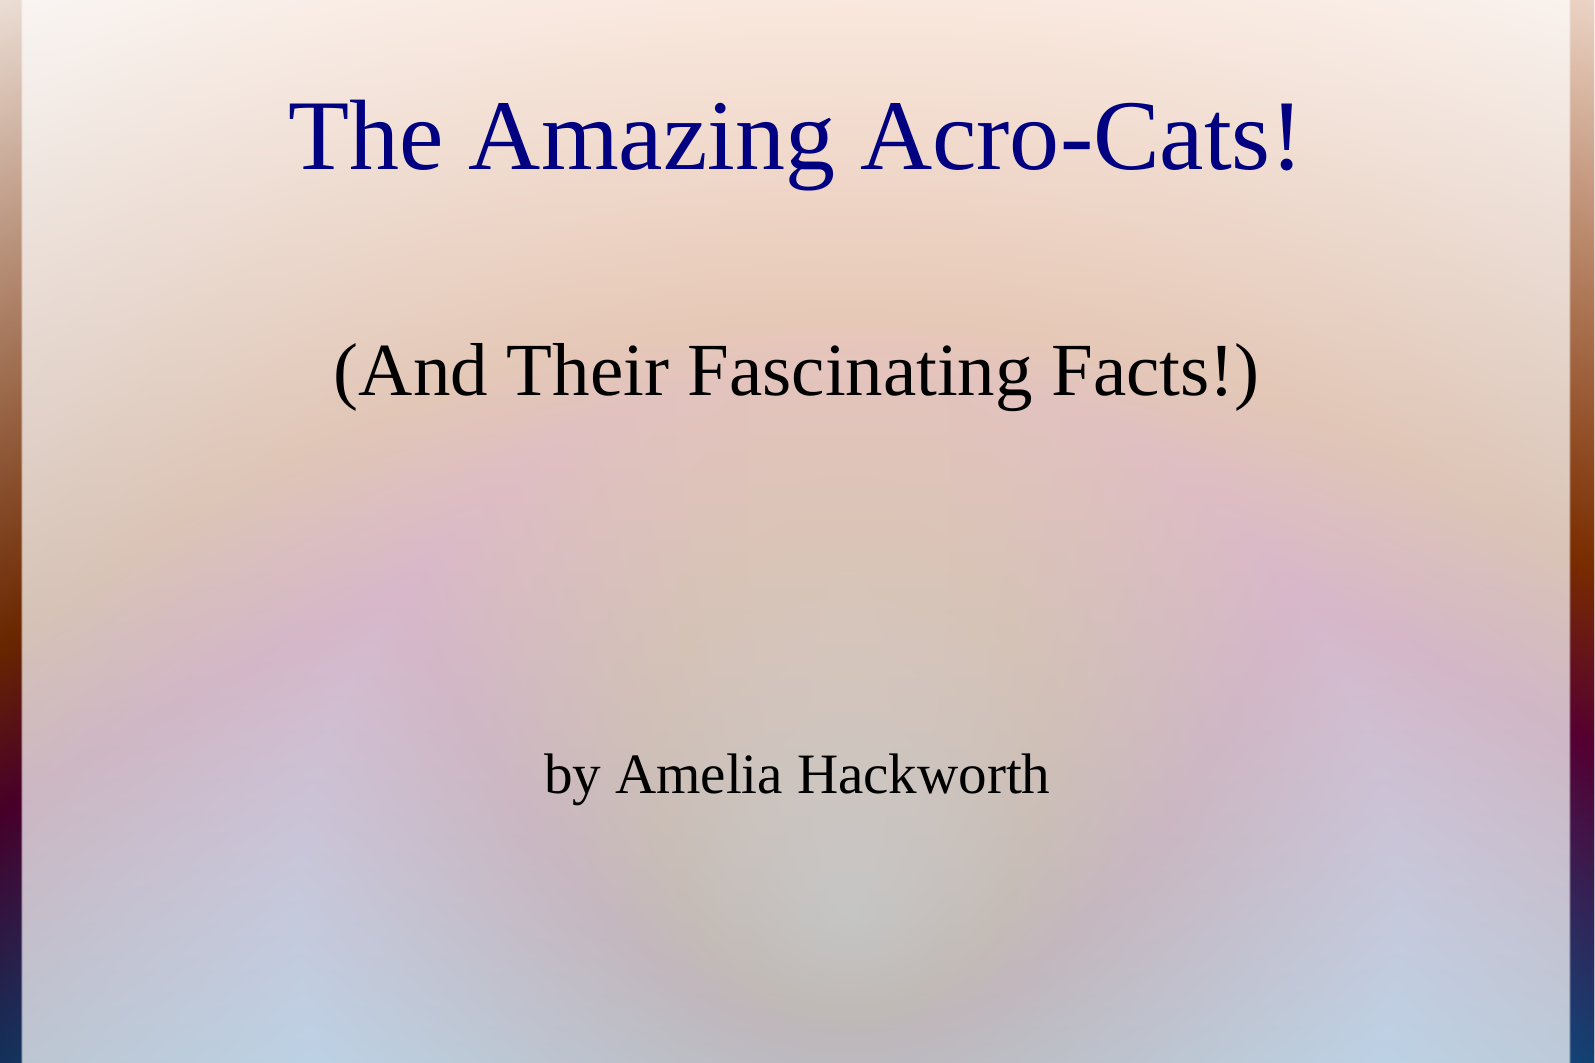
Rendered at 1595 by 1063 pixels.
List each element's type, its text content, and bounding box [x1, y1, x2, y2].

subtitle (And Their Fascinating Facts!) by Amelia Hackworth [79, 248, 1515, 886]
picture [0, 0, 1595, 1063]
title The Amazing Acro-Cats! [79, 47, 1515, 225]
